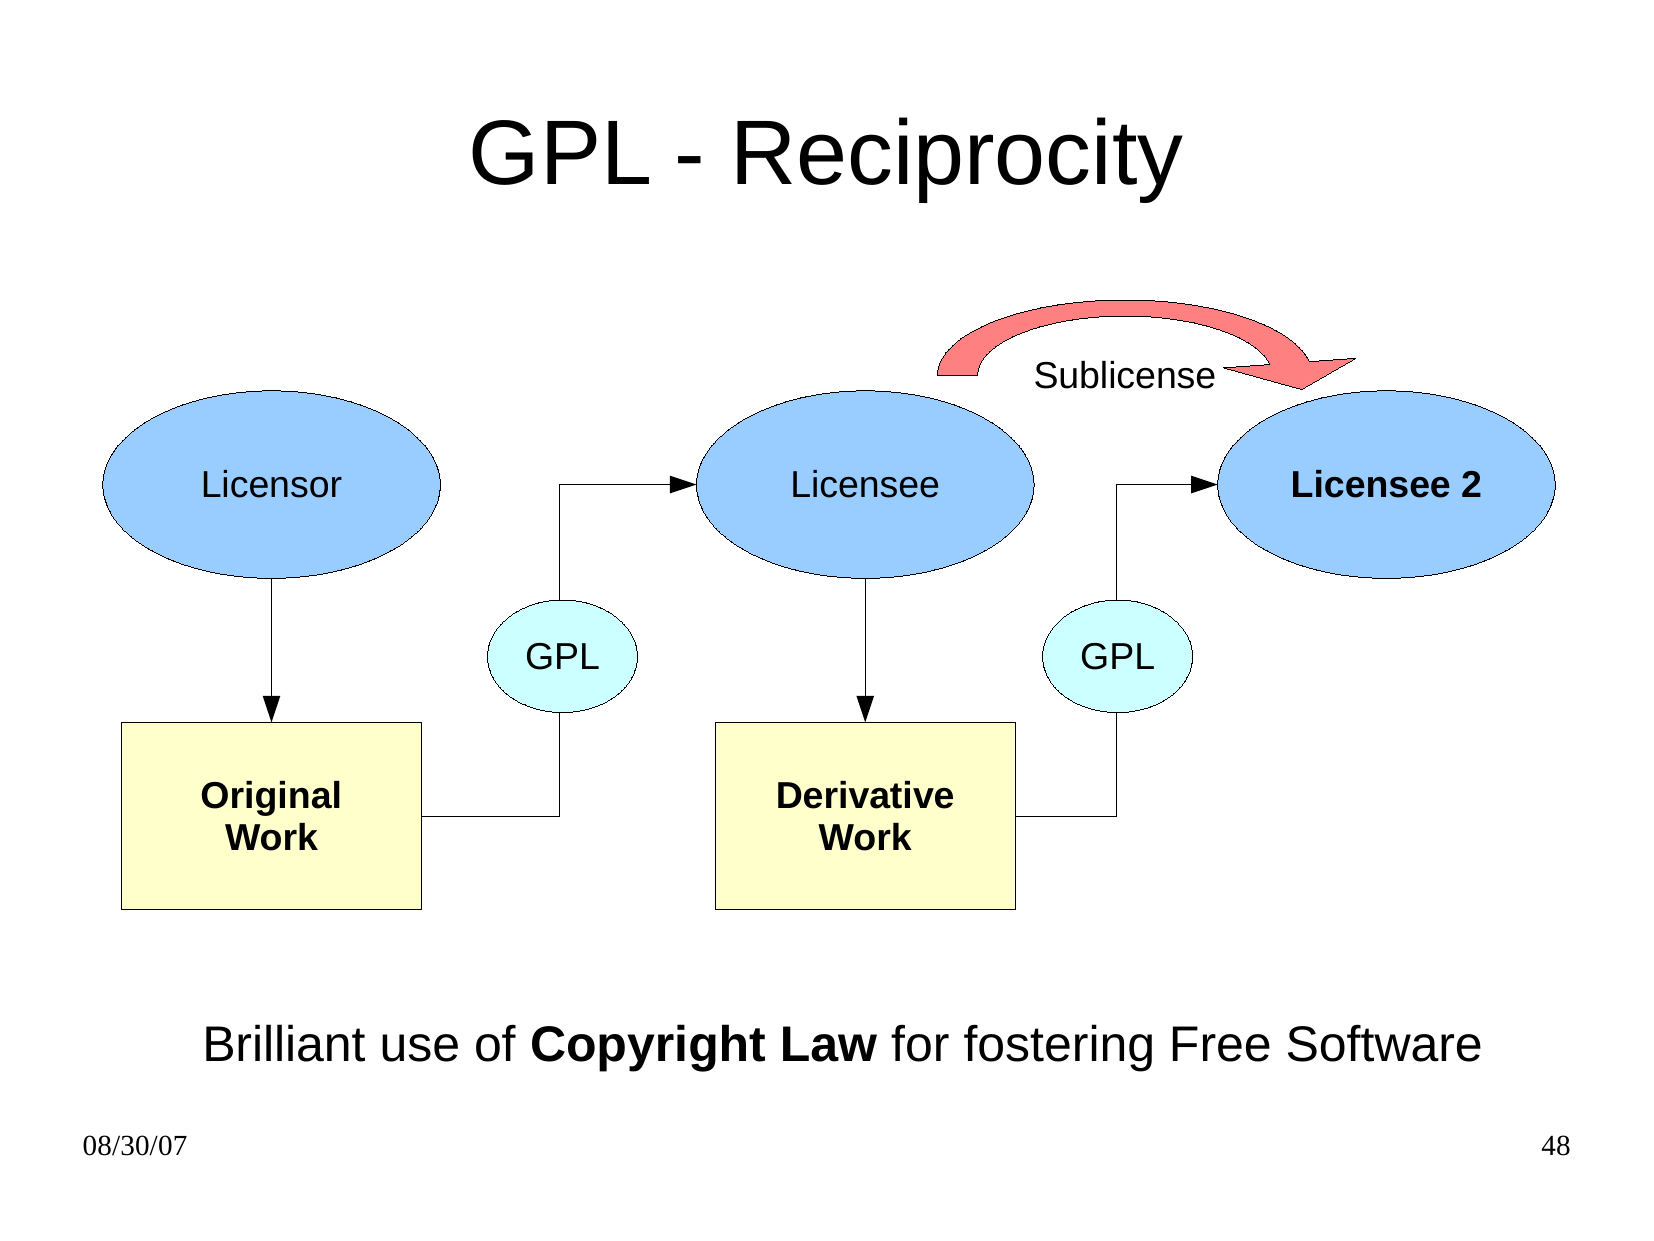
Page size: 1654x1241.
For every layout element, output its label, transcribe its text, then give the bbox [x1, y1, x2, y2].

text_box Original Work [121, 722, 422, 910]
text_box GPL [1042, 600, 1193, 713]
title GPL - Reciprocity [82, 49, 1571, 257]
text_box GPL [487, 600, 638, 713]
text_box Licensor [102, 390, 441, 579]
text_box Licensee 2 [1217, 390, 1556, 579]
text_box Licensee [696, 390, 1035, 579]
text_box Brilliant use of Copyright Law for fostering Free Software [187, 1008, 1499, 1079]
text_box Derivative Work [715, 722, 1016, 910]
text_box Sublicense [937, 300, 1356, 390]
